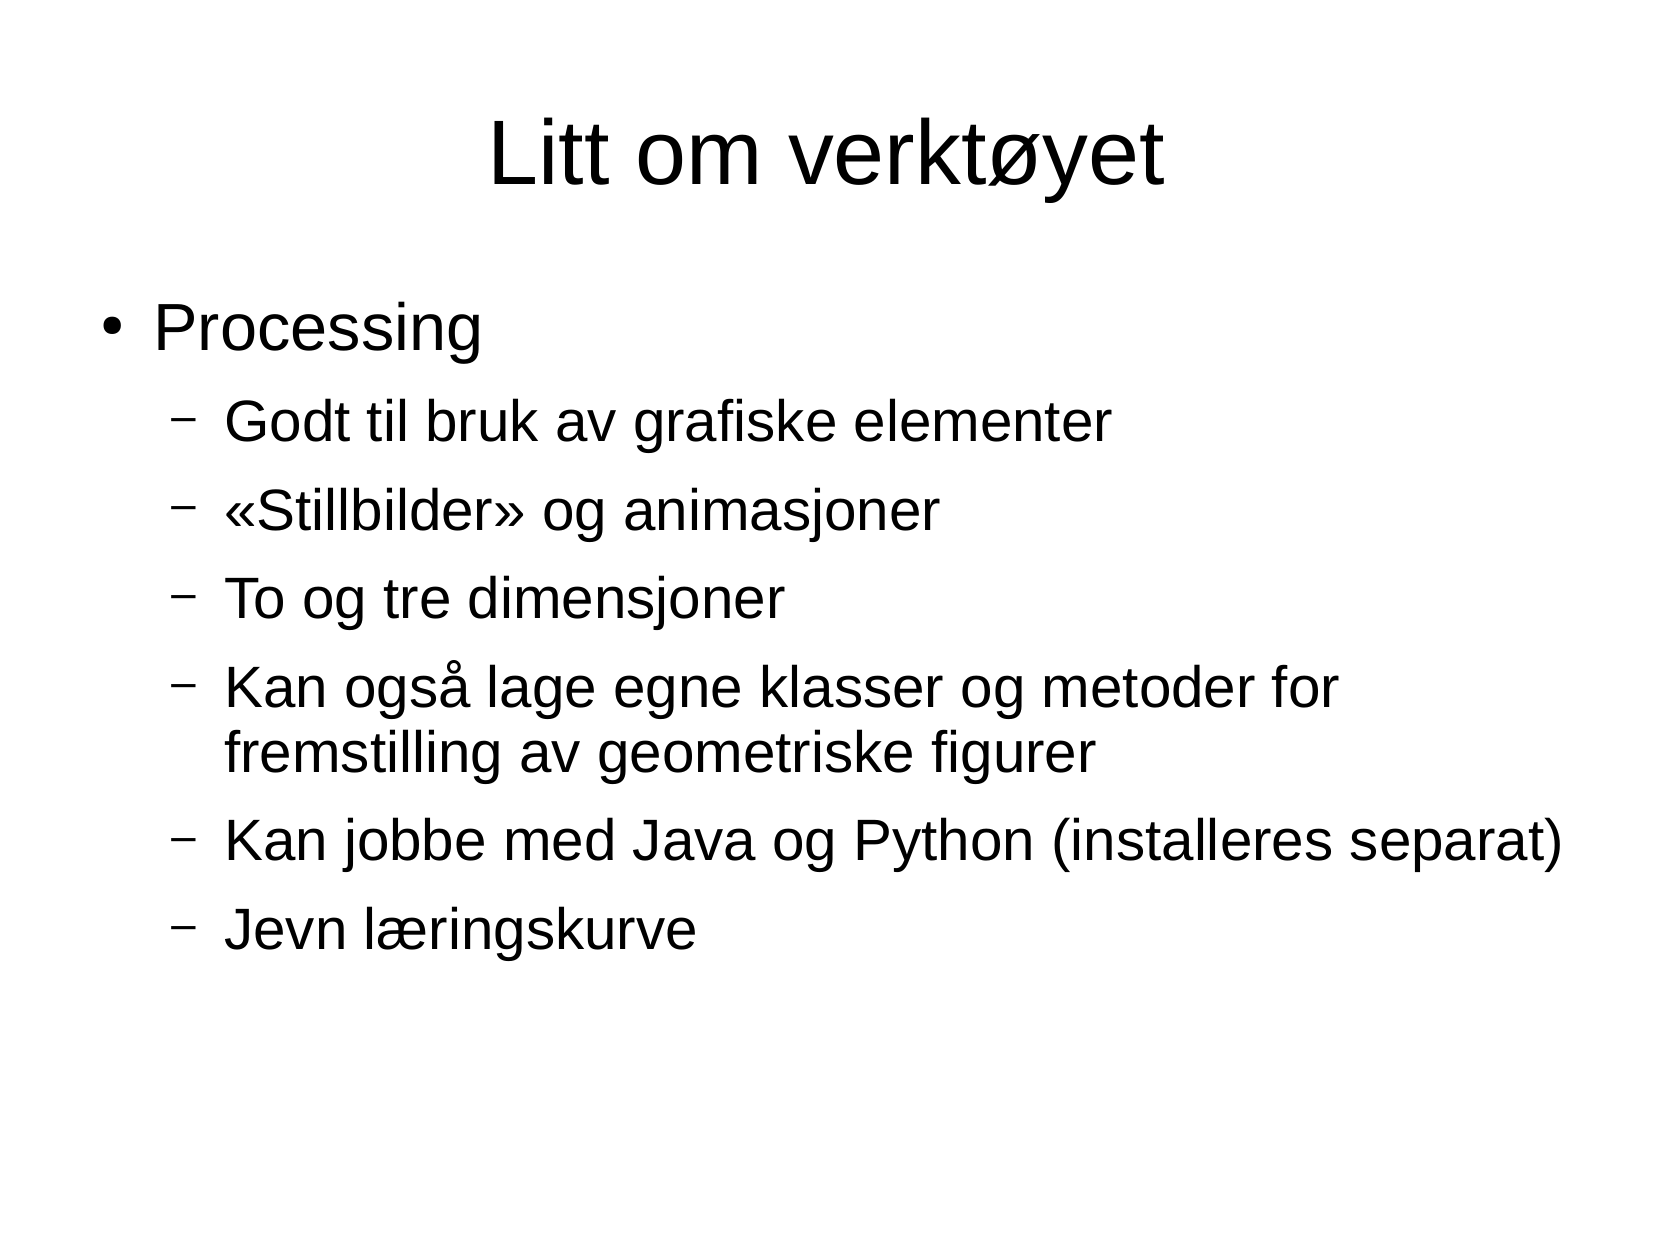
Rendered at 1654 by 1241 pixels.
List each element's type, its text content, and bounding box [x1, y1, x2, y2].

title Litt om verktøyet [82, 49, 1571, 257]
list Processing Godt til bruk av grafiske elementer «Stillbilder» og animasjoner To og tre dimensjoner Kan også lage egne klasser og metoder for fremstilling av geometriske figurer Kan jobbe med Java og Python (installeres separat) Jevn læringskurve [82, 290, 1571, 1010]
